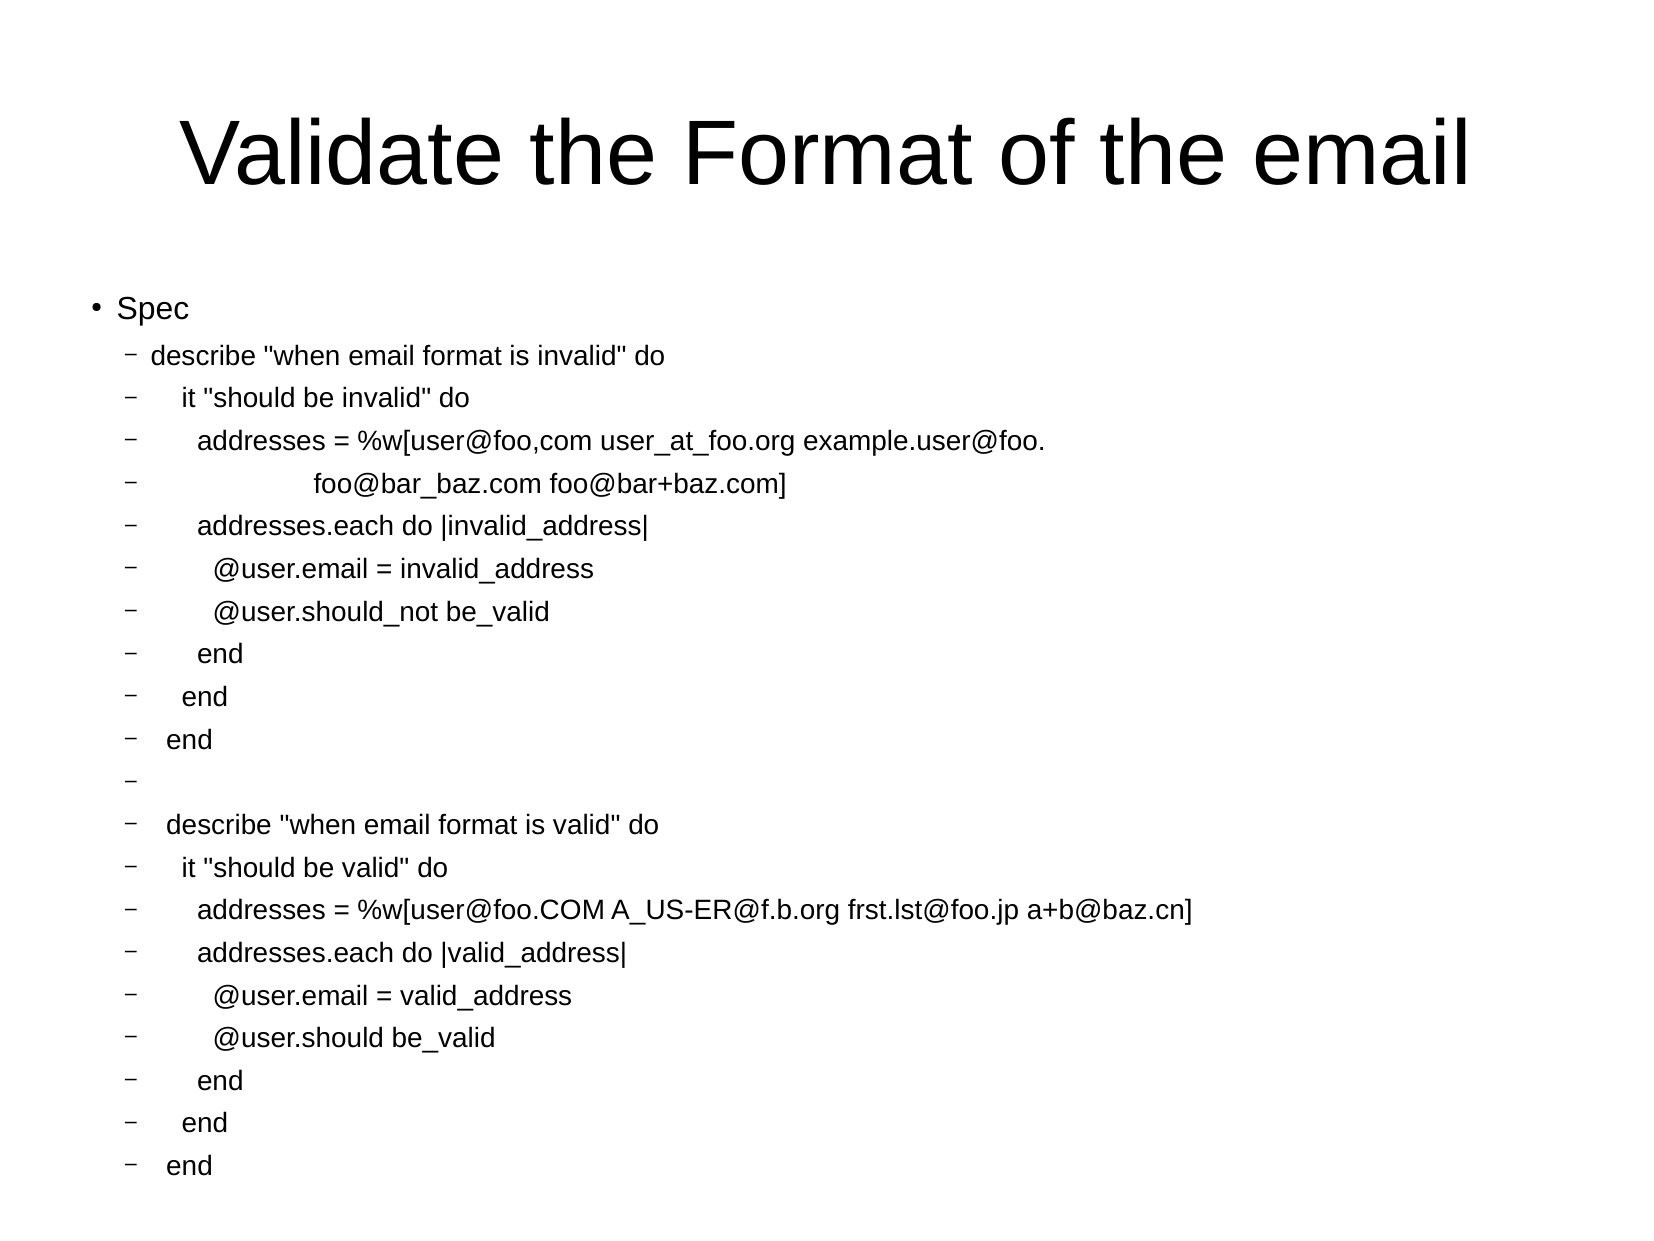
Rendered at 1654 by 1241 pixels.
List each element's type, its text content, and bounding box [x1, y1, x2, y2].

list Spec describe "when email format is invalid" do it "should be invalid" do addresses = %w[user@foo,com user_at_foo.org example.user@foo. foo@bar_baz.com foo@bar+baz.com] addresses.each do |invalid_address| @user.email = invalid_address @user.should_not be_valid end end end describe "when email format is valid" do it "should be valid" do addresses = %w[user@foo.COM A_US-ER@f.b.org frst.lst@foo.jp a+b@baz.cn] addresses.each do |valid_address| @user.email = valid_address @user.should be_valid end end end [82, 290, 1538, 1186]
title Validate the Format of the email [82, 49, 1571, 257]
